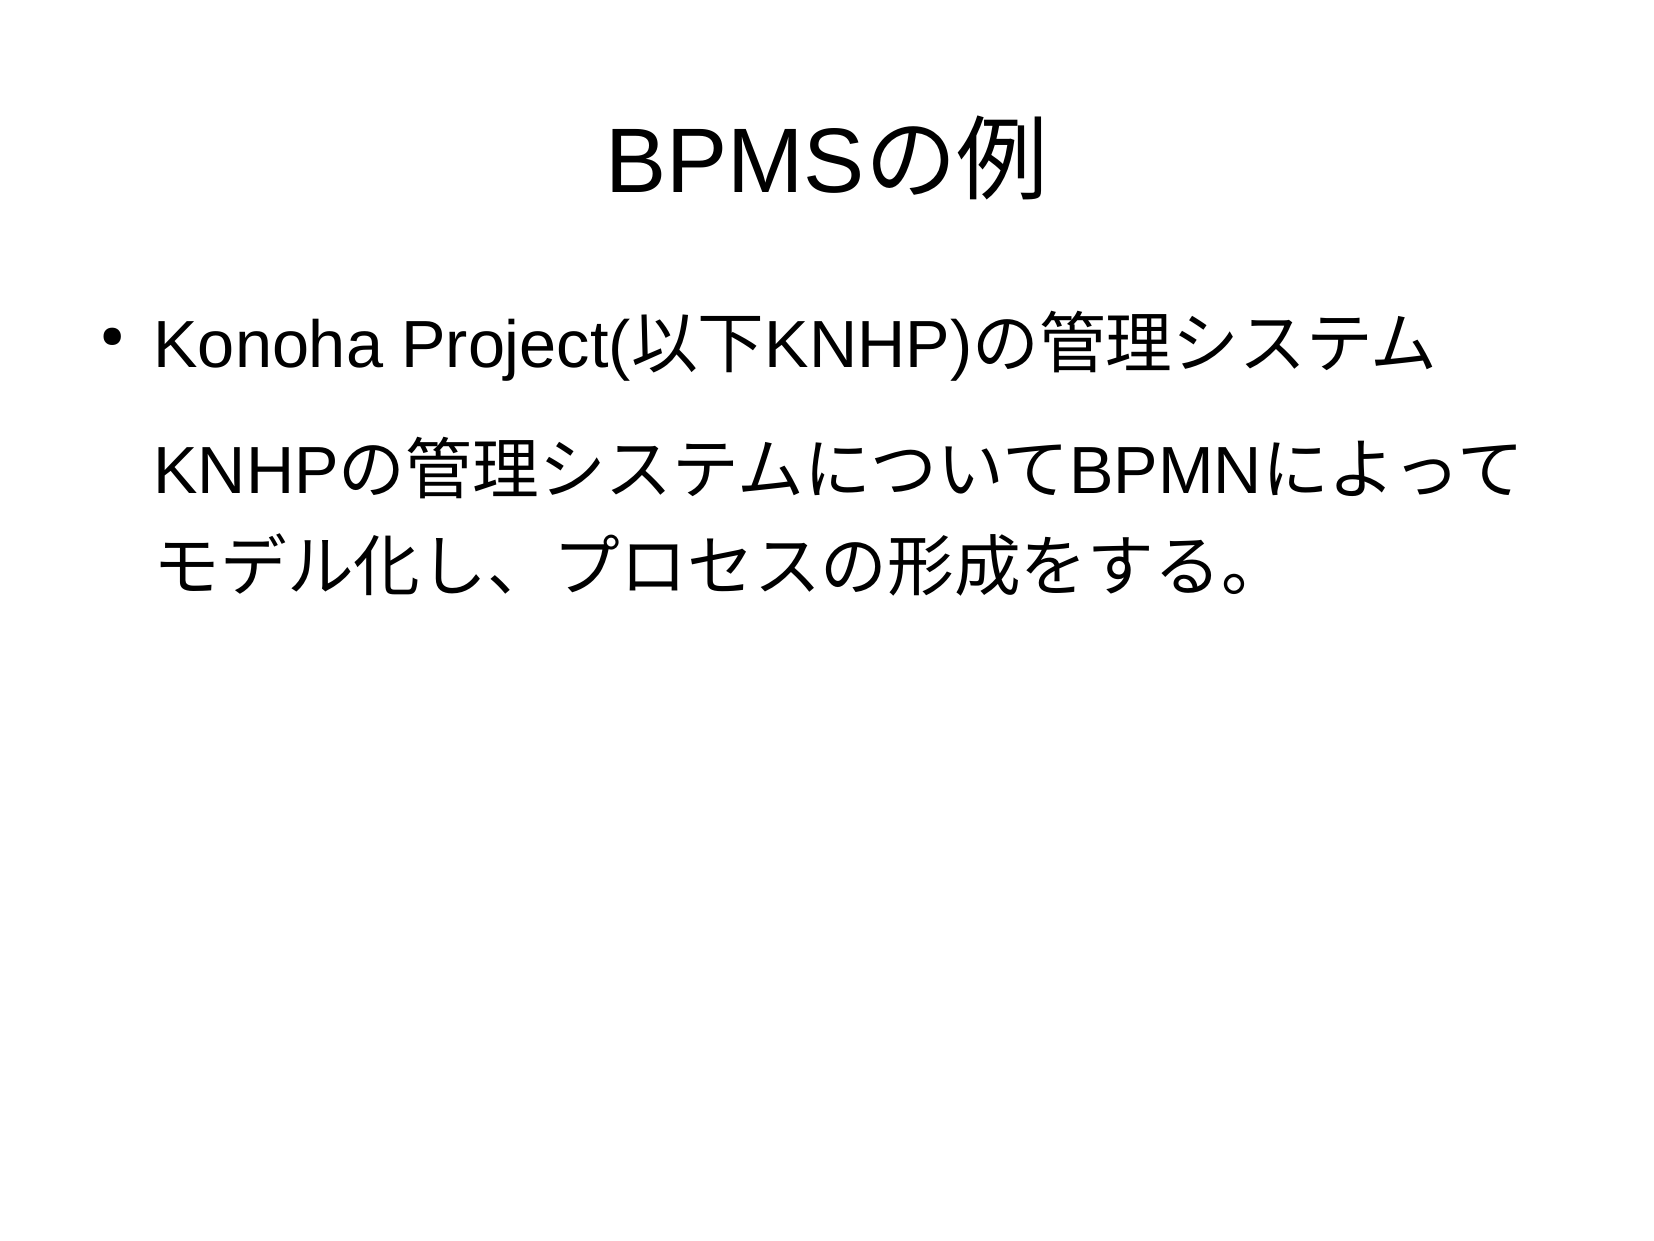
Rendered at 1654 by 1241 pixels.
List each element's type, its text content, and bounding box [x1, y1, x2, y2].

list Konoha Project(以下KNHP)の管理システム KNHPの管理システムについてBPMNによってモデル化し、プロセスの形成をする。 [82, 290, 1571, 1109]
title BPMSの例 [82, 49, 1571, 257]
